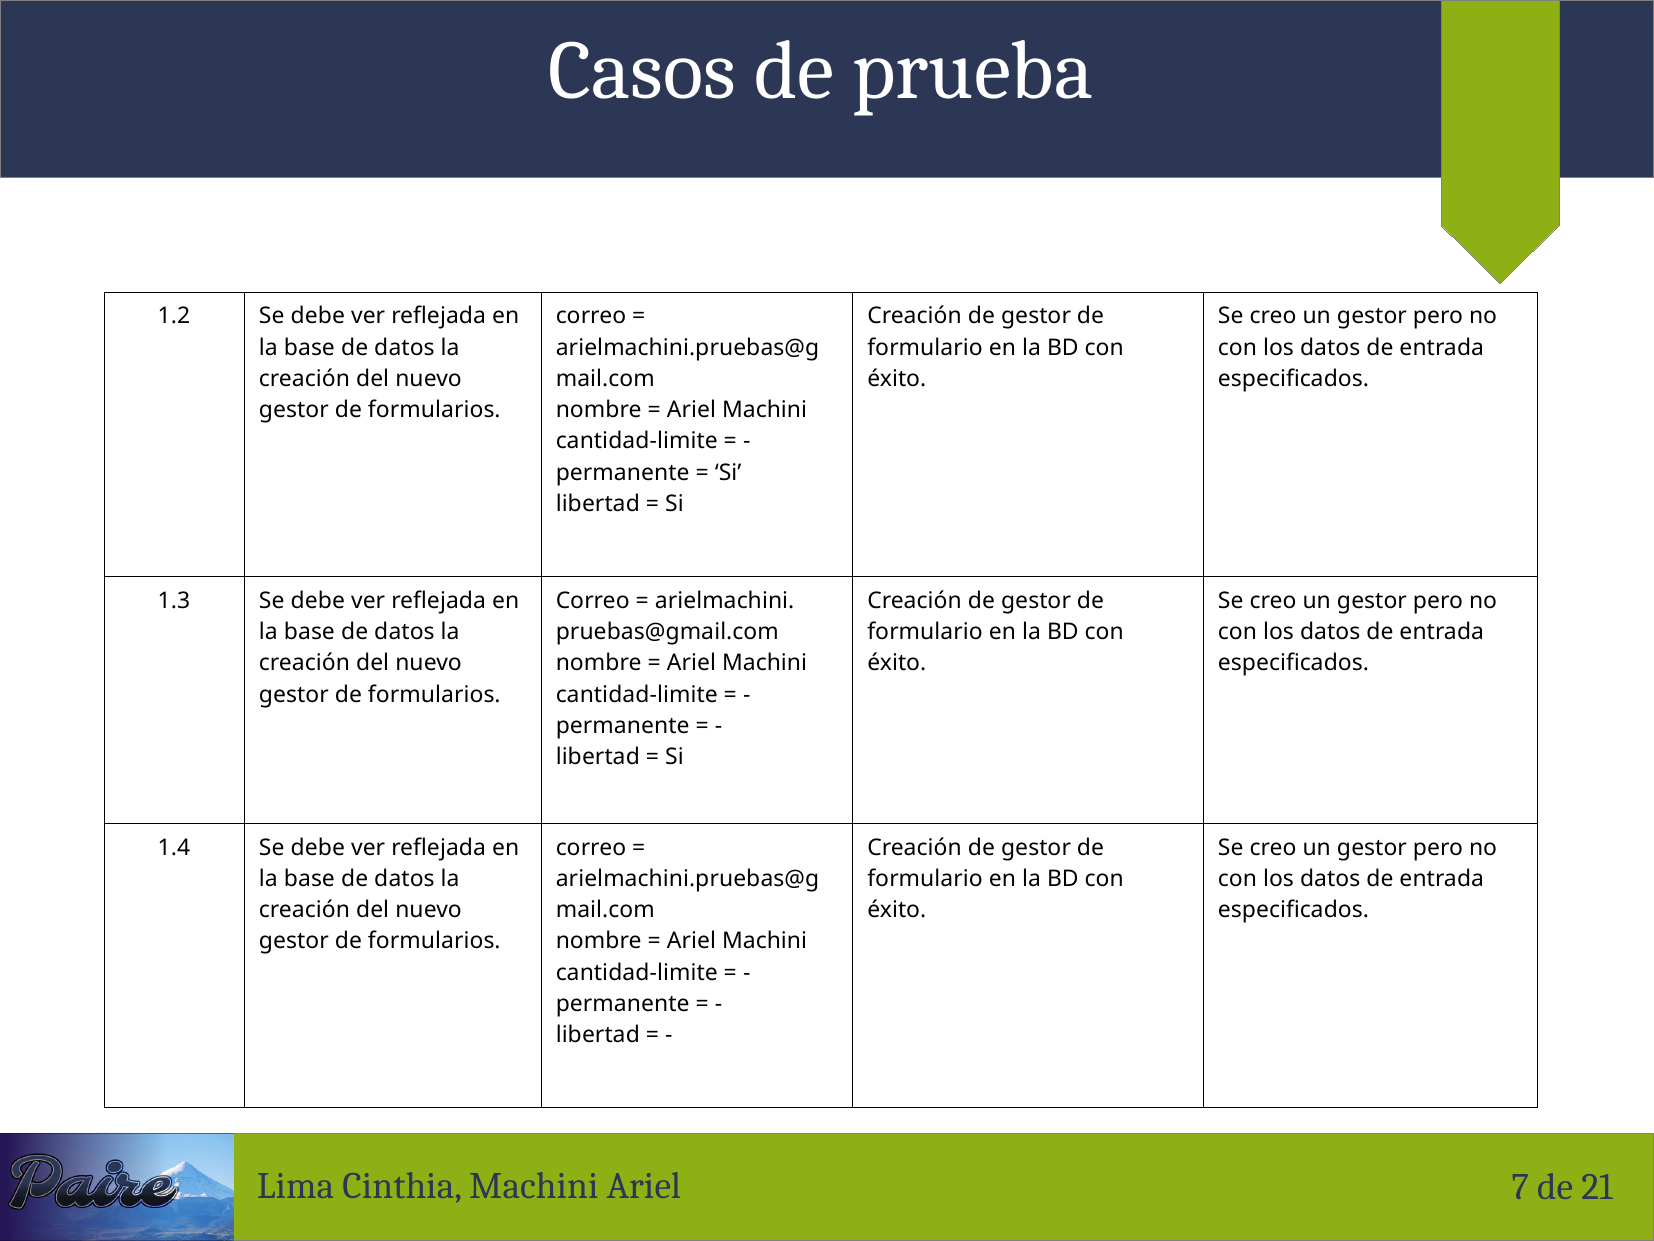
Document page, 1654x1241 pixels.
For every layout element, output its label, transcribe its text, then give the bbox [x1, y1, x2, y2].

table_cell Se creo un gestor pero no con los datos de entrada especificados. [1204, 577, 1537, 823]
text_box <number> de 21 [1488, 1158, 1654, 1241]
table_header Creación de gestor de formulario en la BD con éxito. [853, 293, 1203, 576]
table_cell Se debe ver reflejada en la base de datos la creación del nuevo gestor de formularios. [245, 577, 541, 823]
text_box [234, 1133, 1654, 1241]
text_box Lima Cinthia, Machini Ariel [242, 1157, 715, 1217]
text_box [0, 0, 1654, 284]
table_header Se creo un gestor pero no con los datos de entrada especificados. [1204, 293, 1537, 576]
table_cell Creación de gestor de formulario en la BD con éxito. [853, 577, 1203, 823]
table_header correo = arielmachini.pruebas@gmail.com nombre = Ariel Machini cantidad-limite = - permanente = ‘Si’ libertad = Si [542, 293, 852, 576]
table_cell Se creo un gestor pero no con los datos de entrada especificados. [1204, 824, 1537, 1107]
table_cell 1.4 [105, 824, 244, 1107]
table_cell Se debe ver reflejada en la base de datos la creación del nuevo gestor de formularios. [245, 824, 541, 1107]
picture [0, 1133, 234, 1241]
table_cell correo = arielmachini.pruebas@gmail.com nombre = Ariel Machini cantidad-limite = - permanente = - libertad = - [542, 824, 852, 1107]
table_header Se debe ver reflejada en la base de datos la creación del nuevo gestor de formularios. [245, 293, 541, 576]
table_cell Creación de gestor de formulario en la BD con éxito. [853, 824, 1203, 1107]
table_cell Correo = arielmachini. pruebas@gmail.com nombre = Ariel Machini cantidad-limite = - permanente = - libertad = Si [542, 577, 852, 823]
table_header 1.2 [105, 293, 244, 576]
table_cell 1.3 [105, 577, 244, 823]
text_box Casos de prueba [342, 15, 1300, 130]
